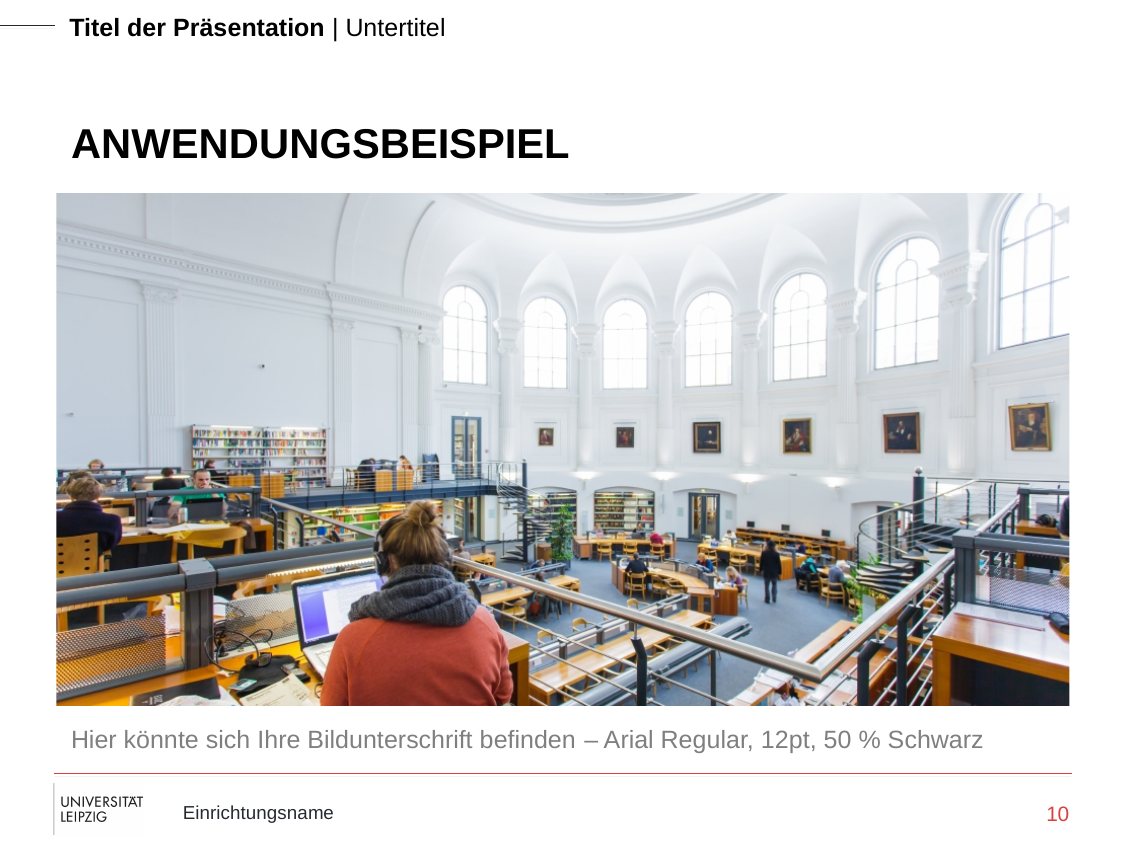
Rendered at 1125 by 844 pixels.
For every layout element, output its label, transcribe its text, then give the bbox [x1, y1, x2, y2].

picture [53, 782, 144, 836]
slide_number 1 [962, 800, 1070, 839]
picture [56, 193, 1070, 706]
title Anwendungsbeispiel [56, 50, 1069, 175]
list Hier könnte sich Ihre Bildunterschrift befinden – Arial Regular, 12pt, 50 % Schwarz [56, 716, 1069, 771]
